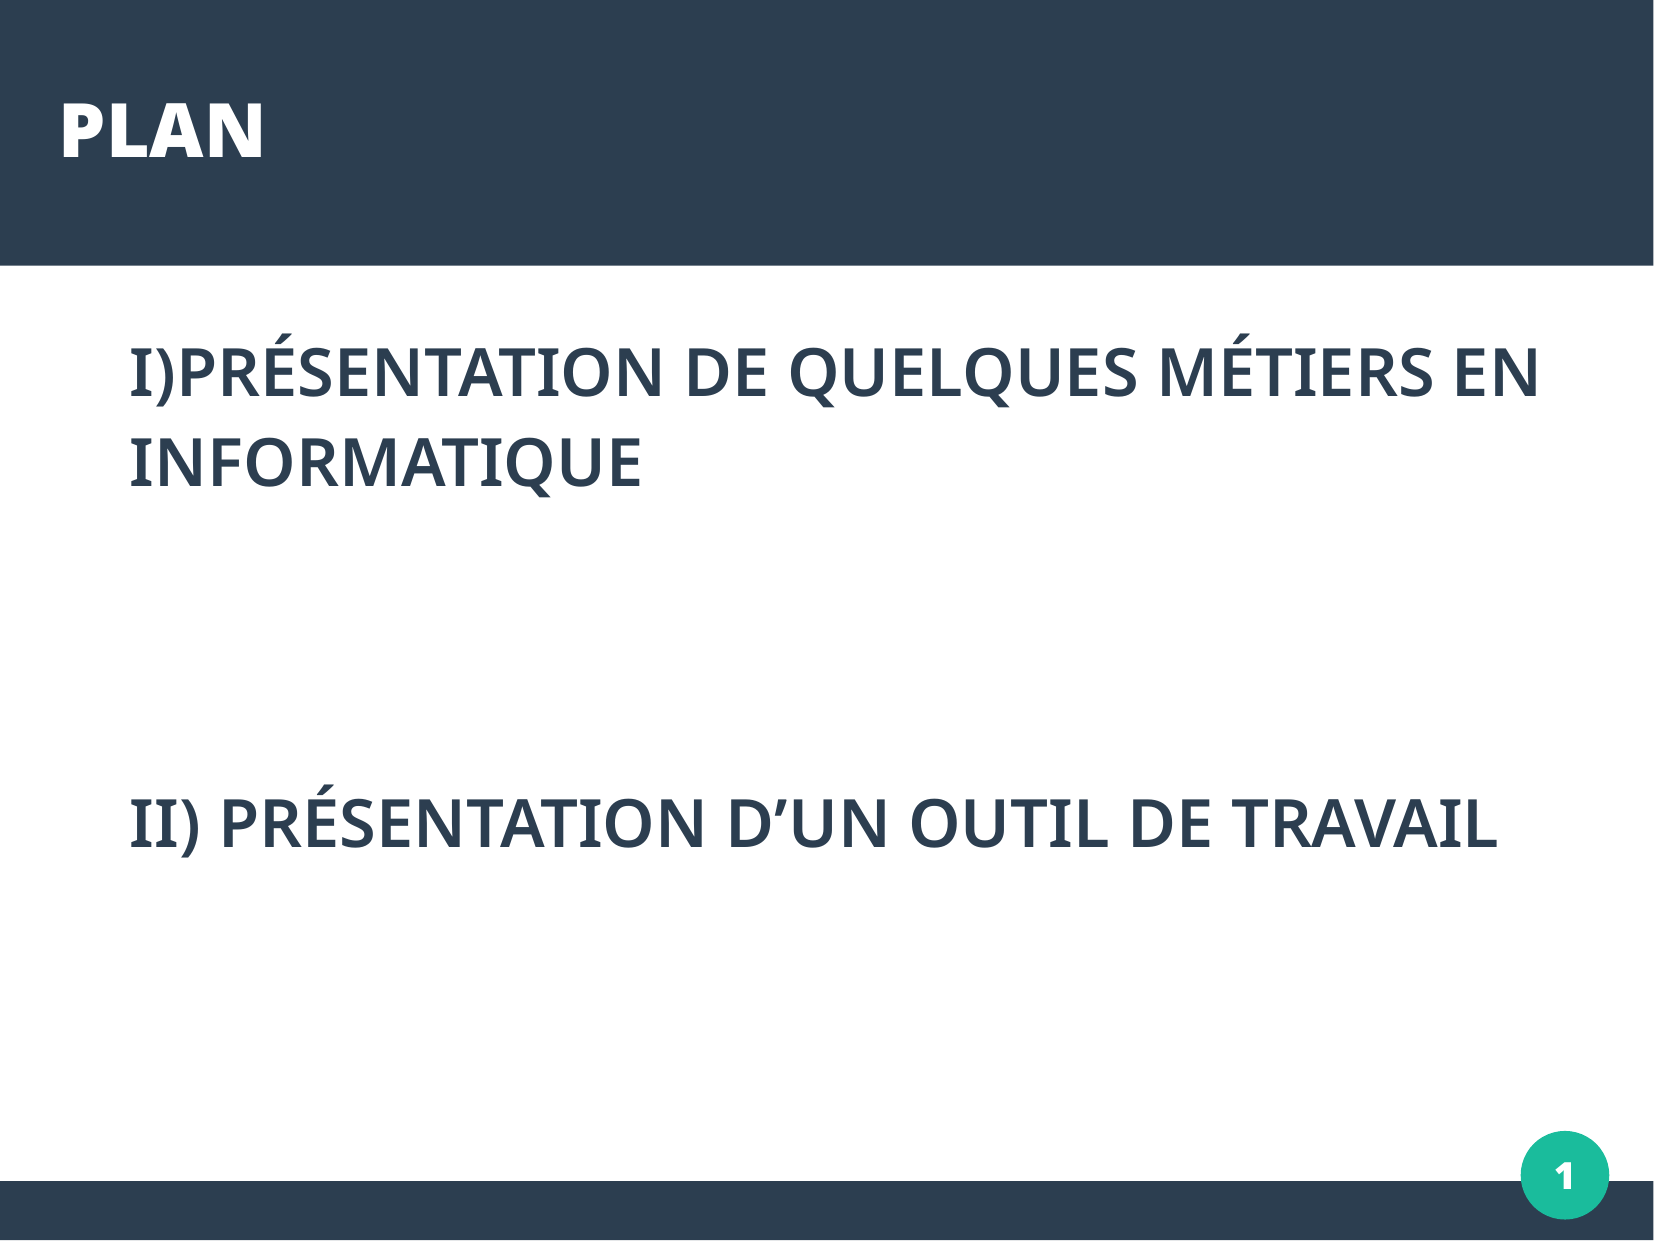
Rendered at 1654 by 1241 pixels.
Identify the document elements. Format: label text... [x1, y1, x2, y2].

title PLAN [59, 49, 1595, 207]
list I)PRÉSENTATION DE QUELQUES MÉTIERS EN INFORMATIQUE II) PRÉSENTATION D’UN OUTIL DE TRAVAIL [59, 324, 1595, 1152]
